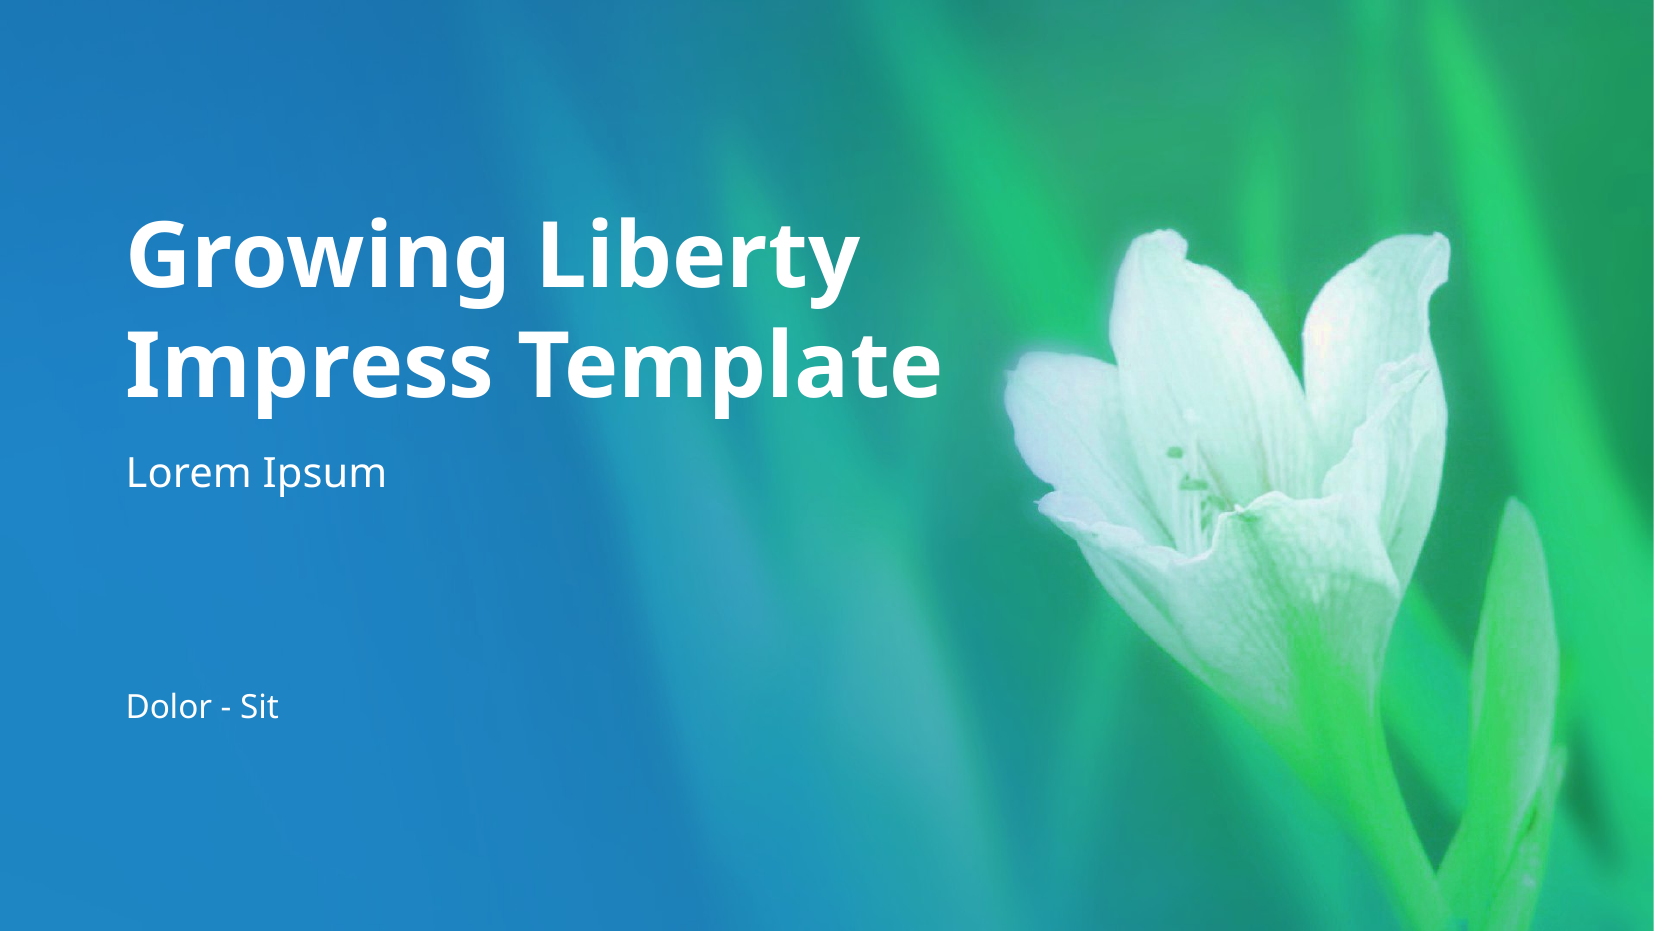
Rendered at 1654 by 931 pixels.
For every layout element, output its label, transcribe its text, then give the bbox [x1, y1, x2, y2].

picture [0, 0, 1654, 931]
text_box Dolor - Sit [110, 677, 591, 733]
text_box Growing Liberty Impress Template Lorem Ipsum [110, 188, 1156, 504]
